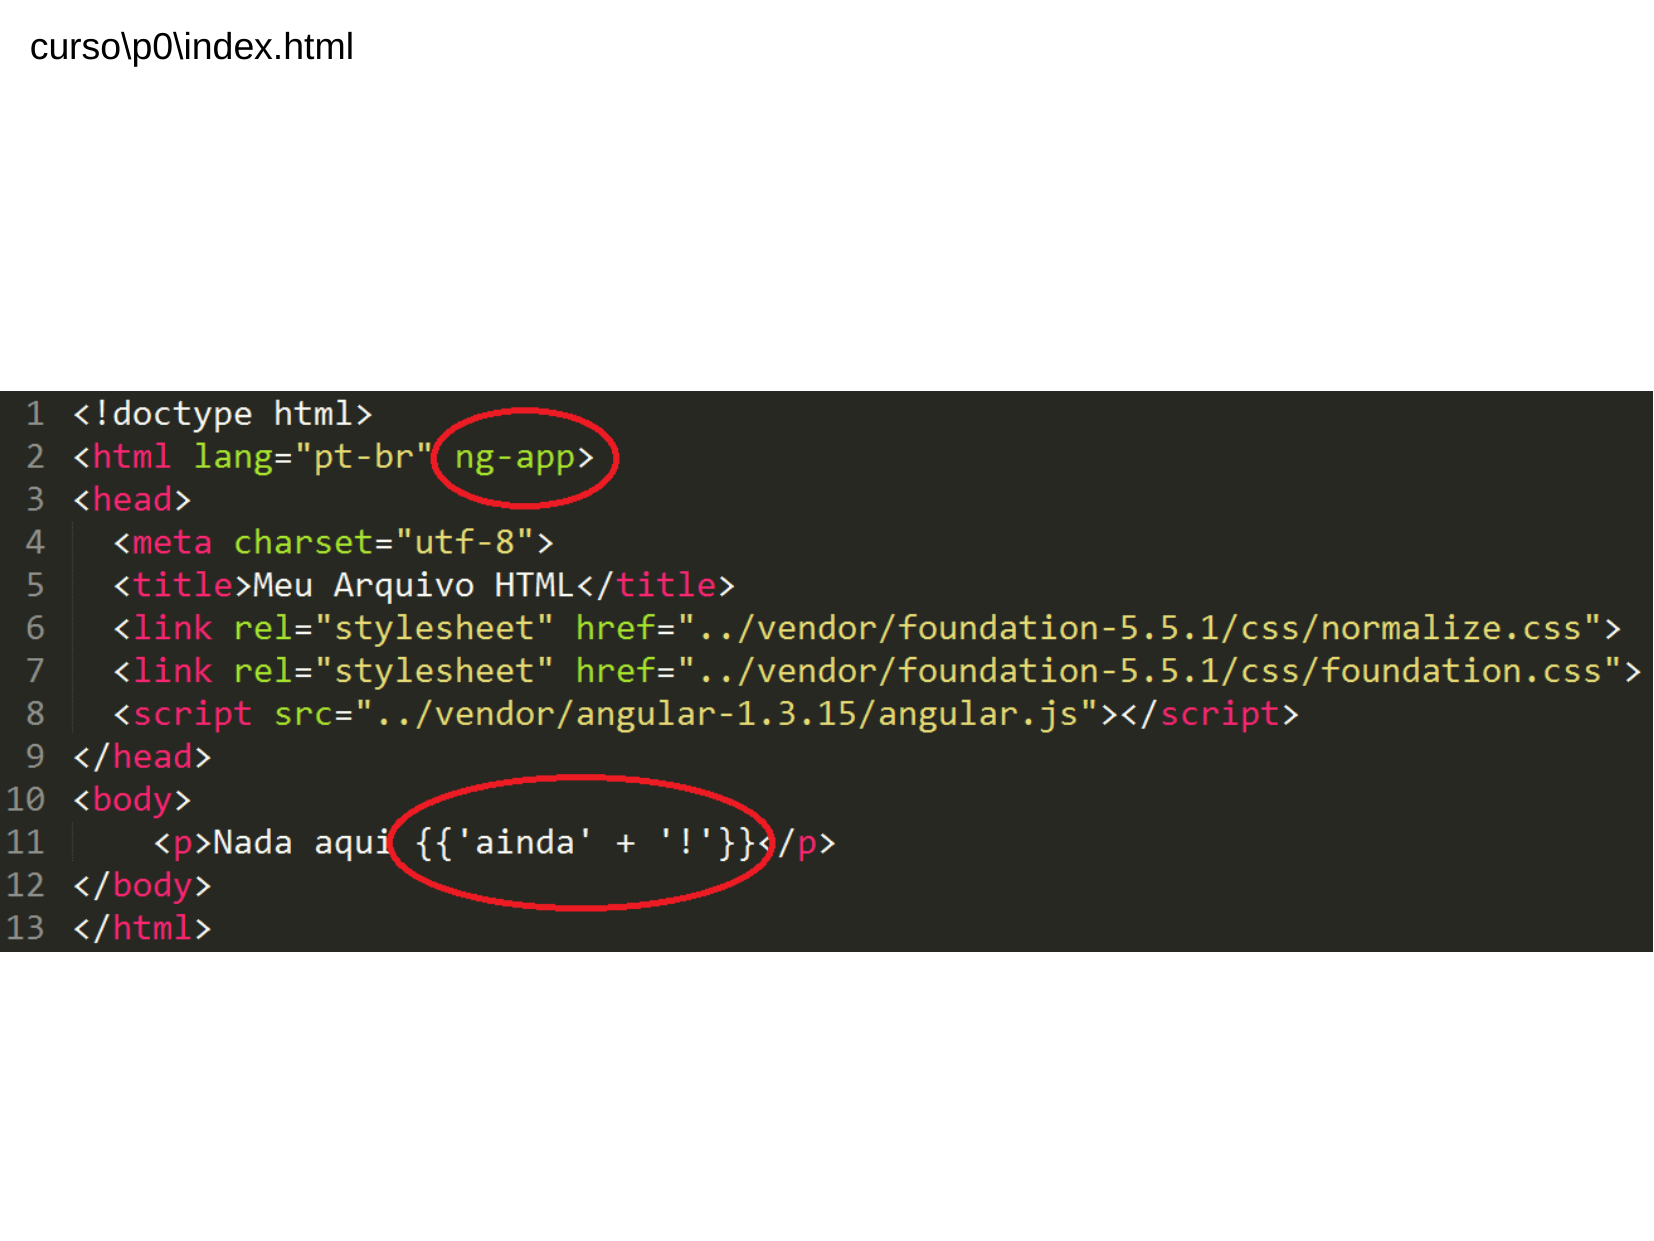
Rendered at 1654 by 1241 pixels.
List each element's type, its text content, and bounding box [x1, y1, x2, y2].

picture [0, 391, 1653, 952]
text_box curso\p0\index.html [15, 18, 370, 76]
